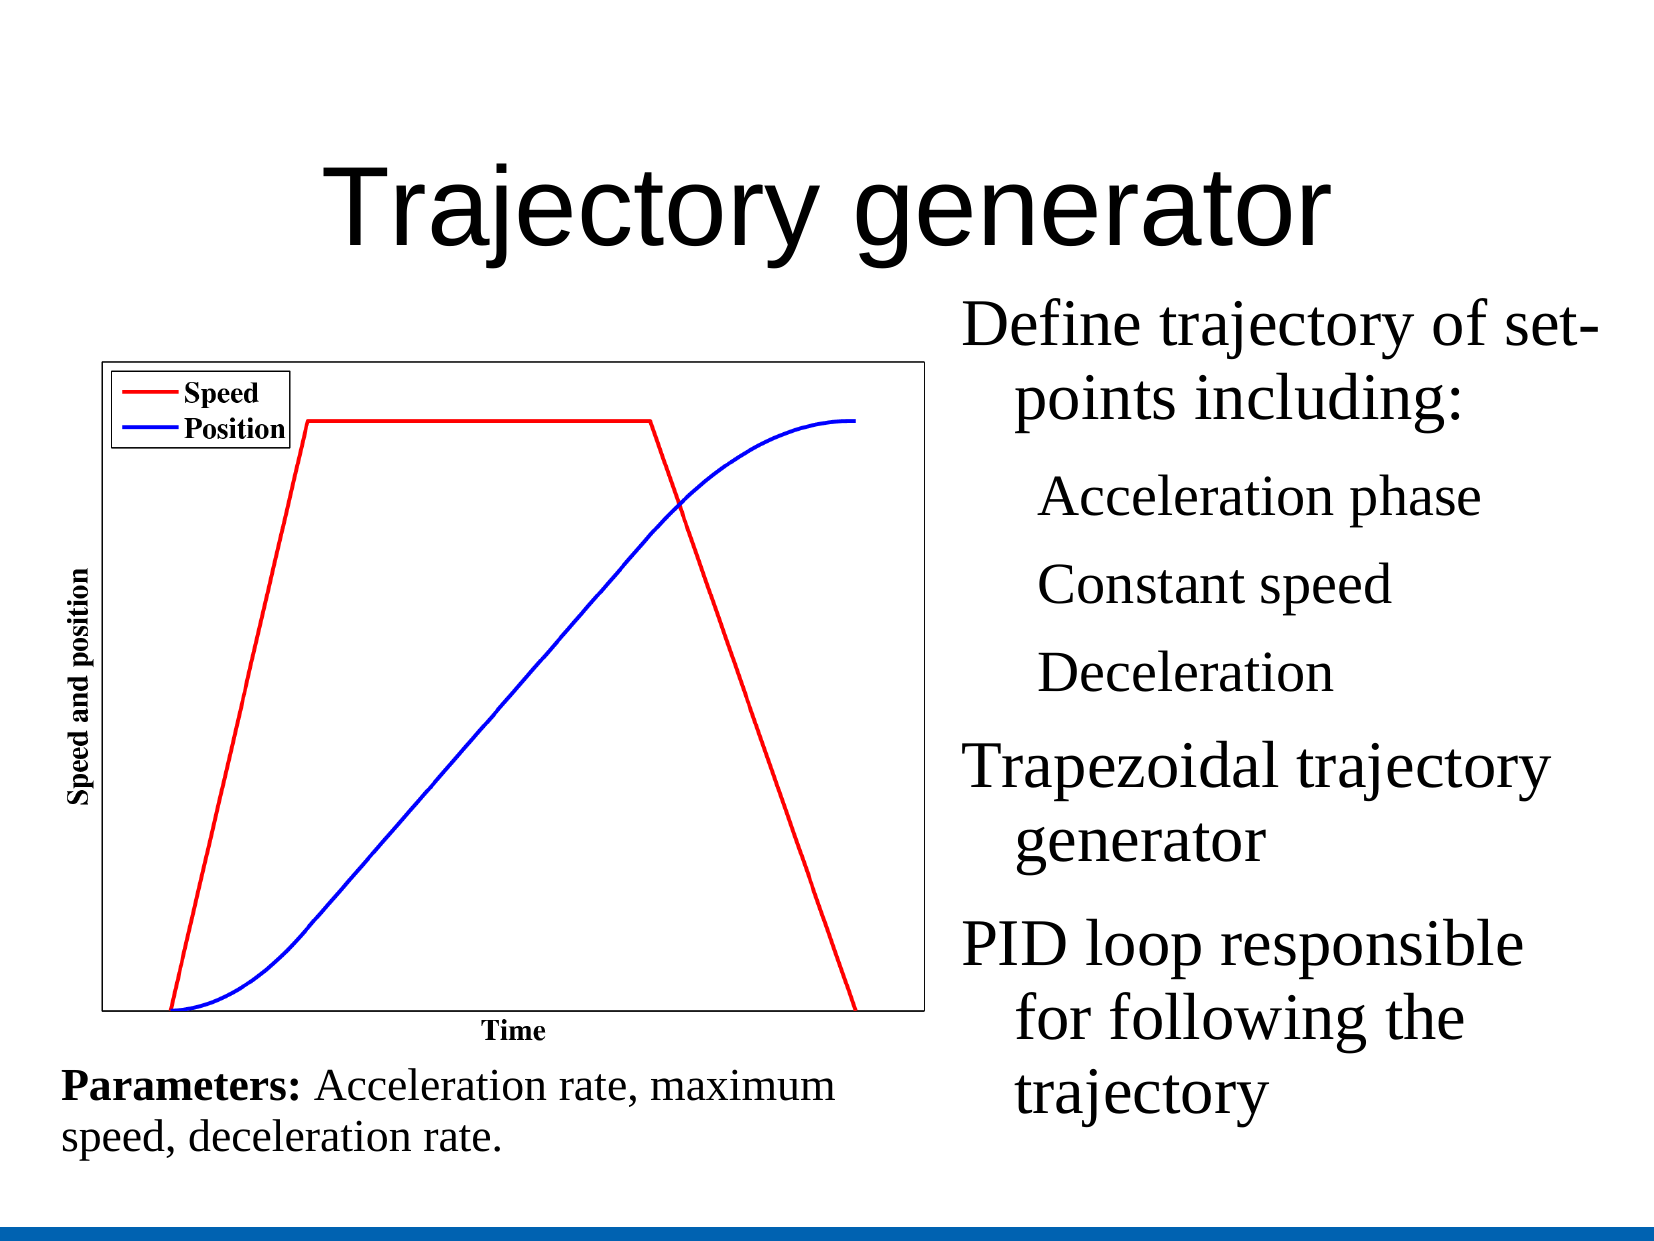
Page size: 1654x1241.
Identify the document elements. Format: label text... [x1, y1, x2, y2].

text_box Parameters: Acceleration rate, maximum speed, deceleration rate. [61, 1059, 869, 1177]
list Define trajectory of set-points including: Acceleration phase Constant speed Deceleration Trapezoidal trajectory generator PID loop responsible for following the trajectory [943, 285, 1619, 1193]
picture [54, 335, 938, 1050]
title Trajectory generator [121, 102, 1533, 311]
